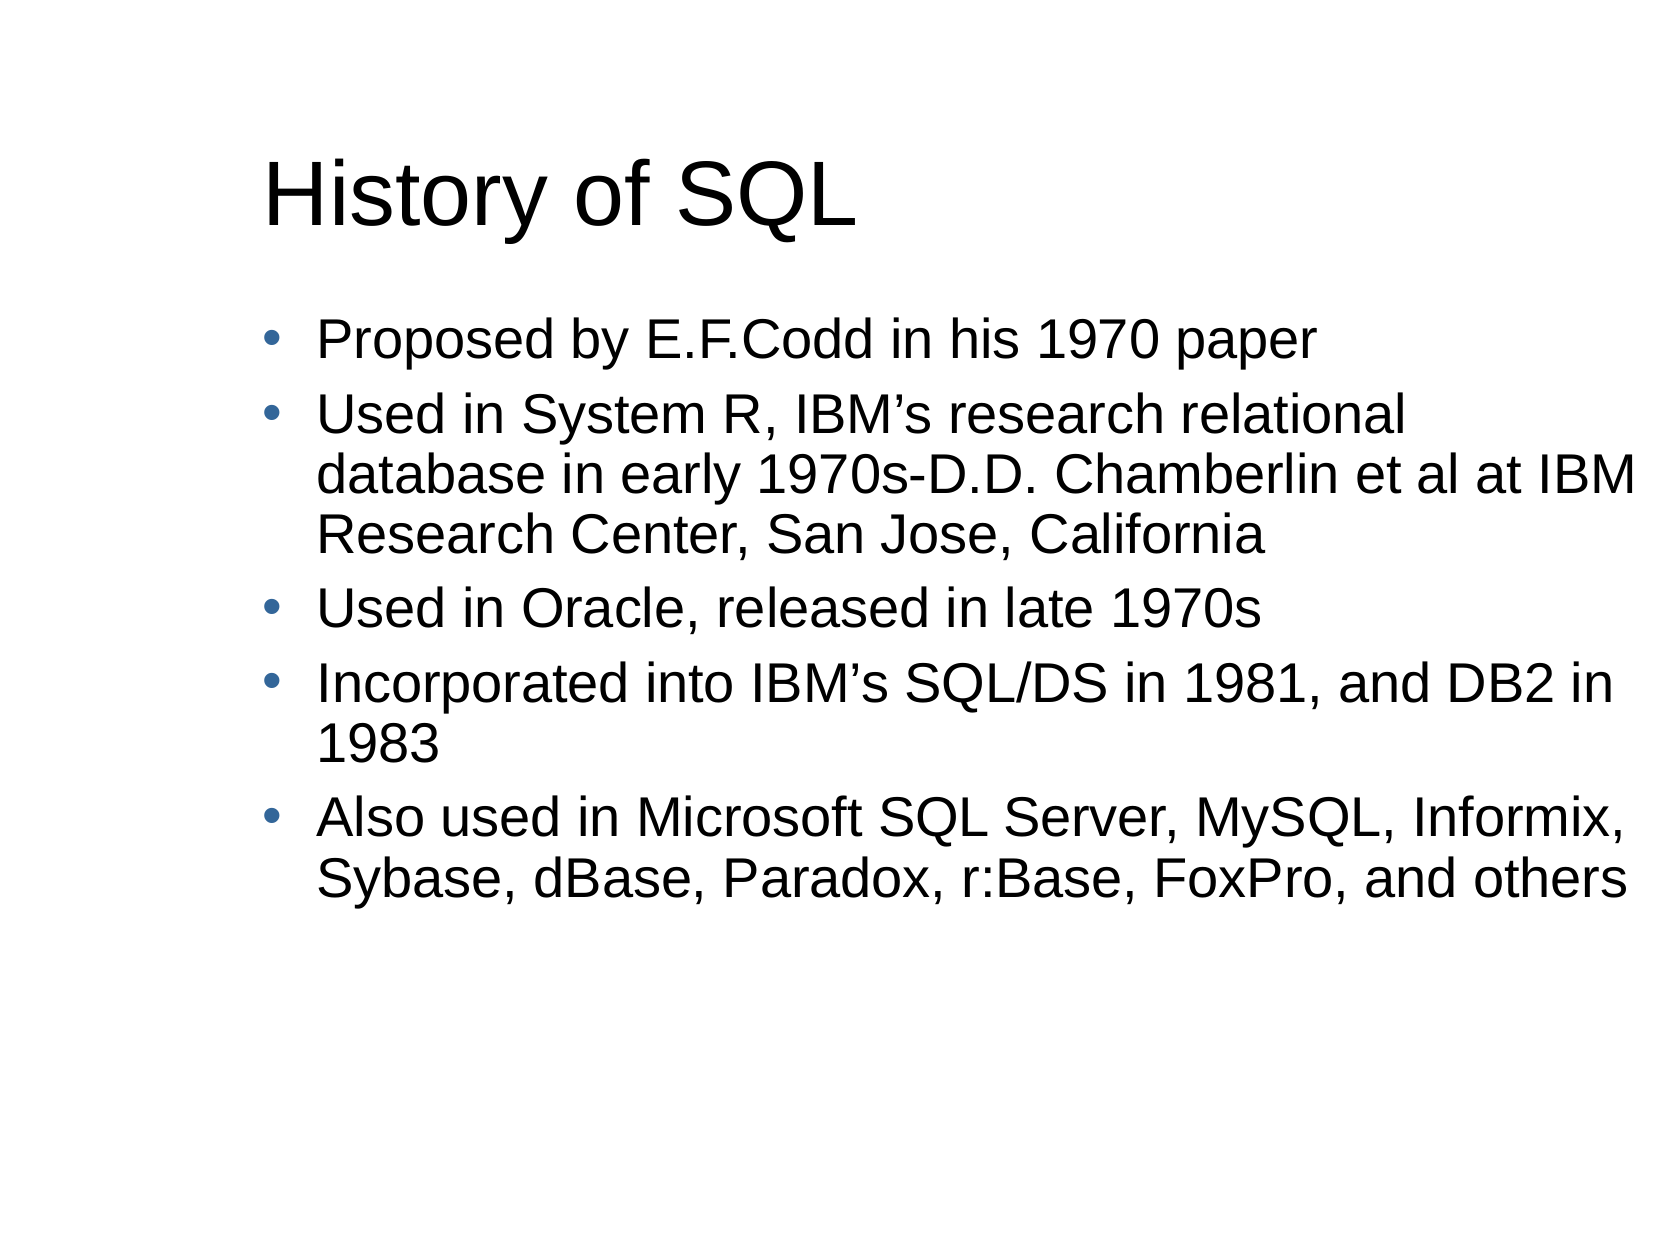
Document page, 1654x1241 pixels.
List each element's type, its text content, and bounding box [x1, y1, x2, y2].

title History of SQL [247, 44, 1654, 252]
list Proposed by E.F.Codd in his 1970 paper Used in System R, IBM’s research relational database in early 1970s-D.D. Chamberlin et al at IBM Research Center, San Jose, California Used in Oracle, released in late 1970s Incorporated into IBM’s SQL/DS in 1981, and DB2 in 1983 Also used in Microsoft SQL Server, MySQL, Informix, Sybase, dBase, Paradox, r:Base, FoxPro, and others [247, 303, 1654, 1048]
